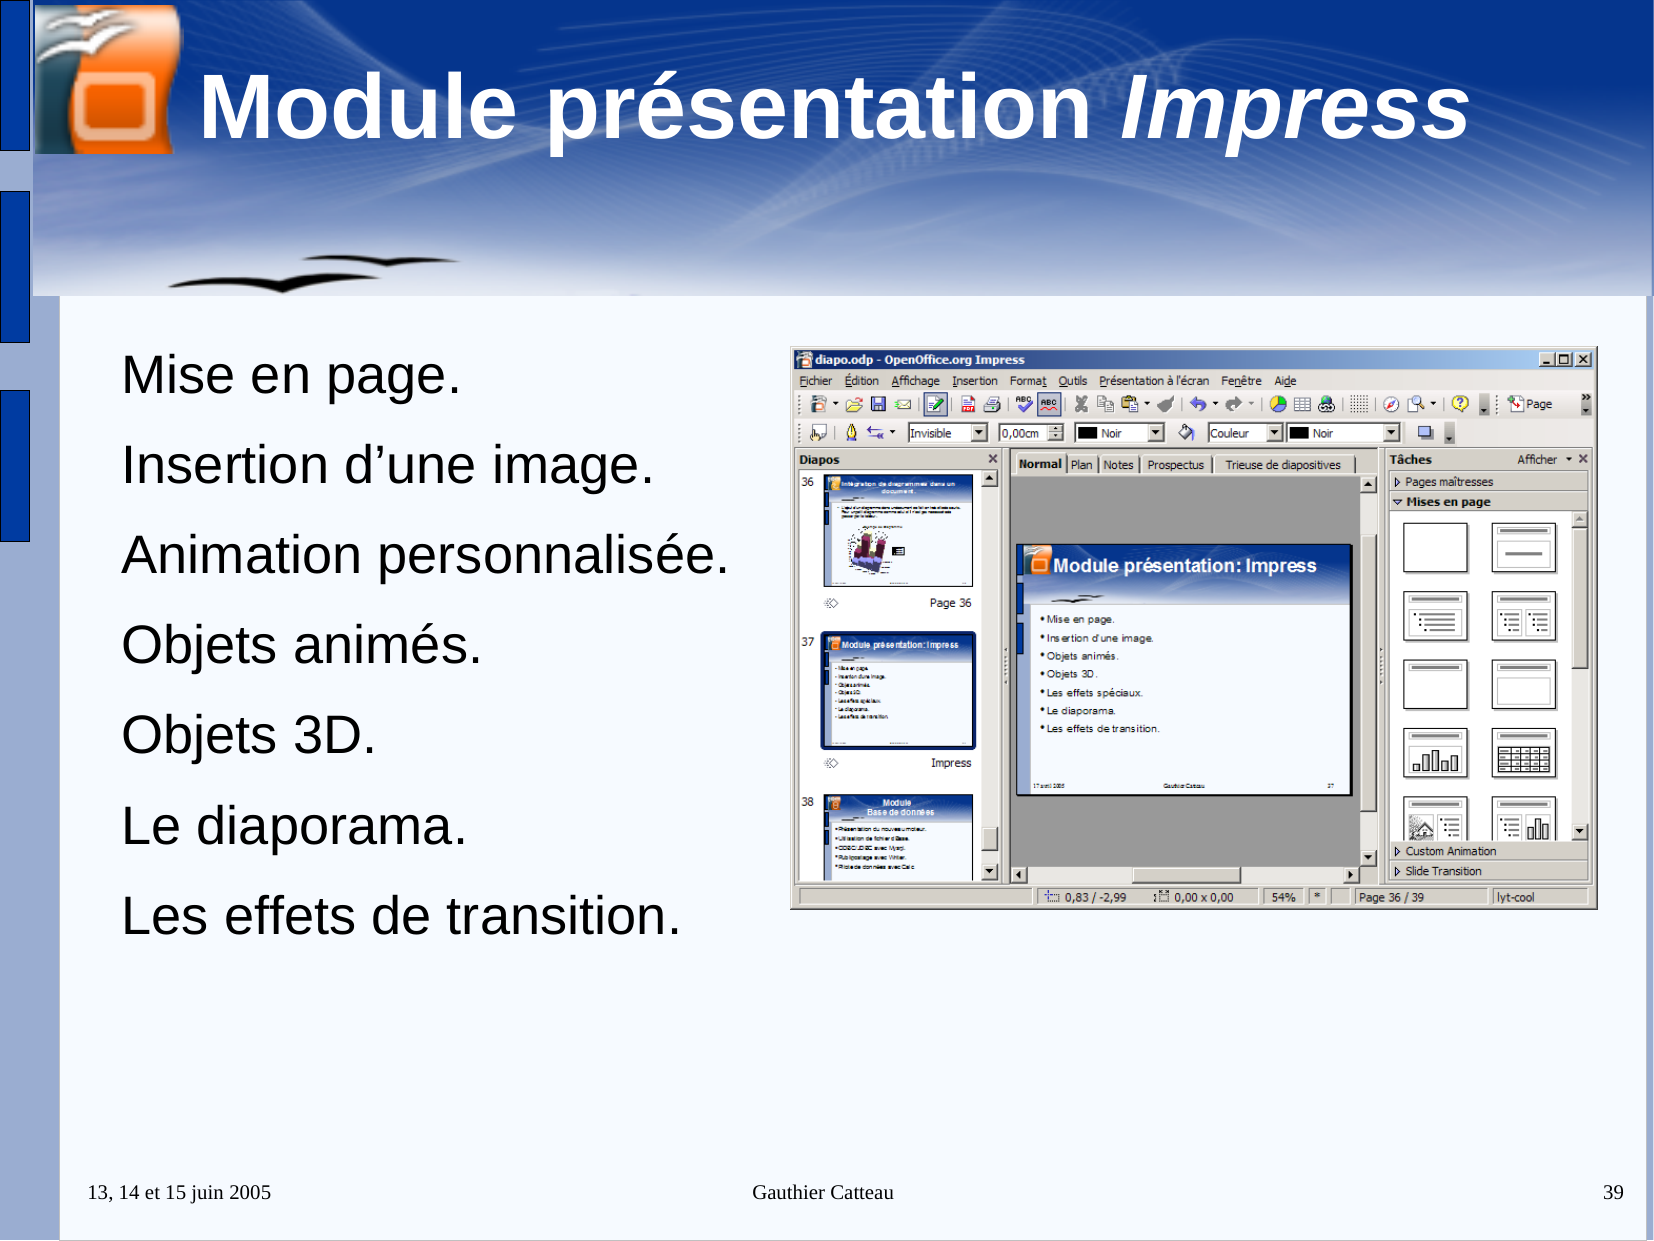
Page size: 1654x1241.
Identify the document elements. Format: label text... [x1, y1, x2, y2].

title Module présentation Impress [123, 0, 1536, 215]
picture [790, 346, 1598, 910]
picture [33, 0, 1654, 296]
list Mise en page. Insertion d’une image. Animation personnalisée. Objets animés. Objets 3D. Le diaporama. Les effets de transition. [121, 344, 768, 1123]
